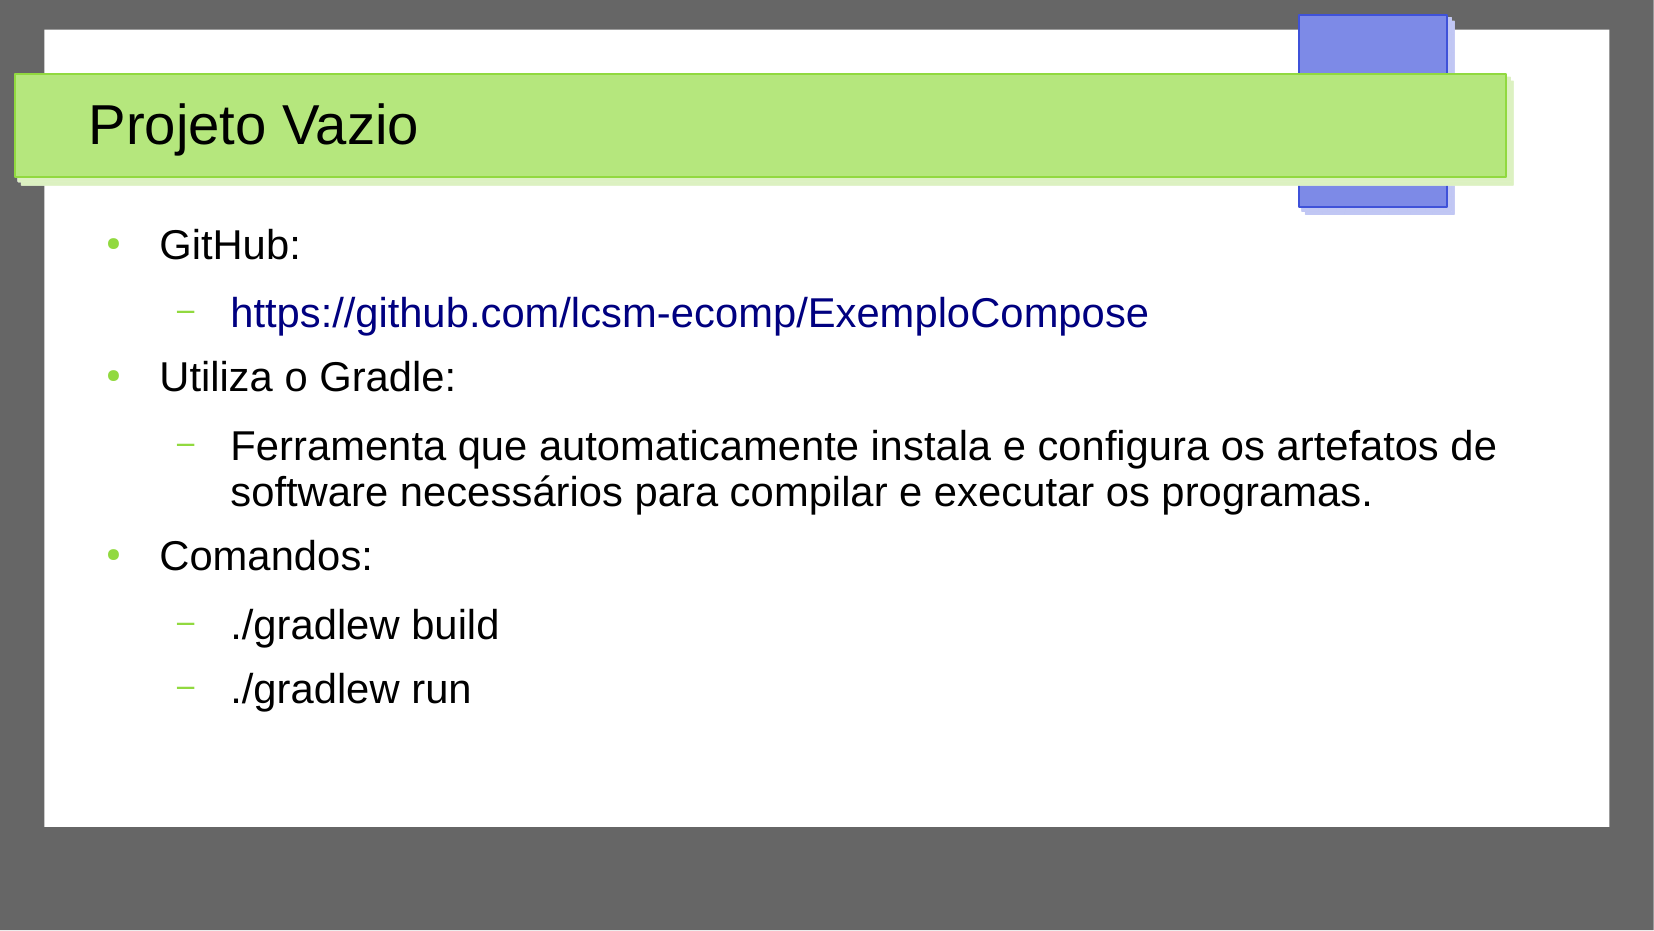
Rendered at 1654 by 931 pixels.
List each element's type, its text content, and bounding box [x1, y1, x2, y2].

list GitHub: https://github.com/lcsm-ecomp/ExemploCompose Utiliza o Gradle: Ferramenta que automaticamente instala e configura os artefatos de software necessários para compilar e executar os programas. Comandos: ./gradlew build ./gradlew run [88, 221, 1565, 813]
title Projeto Vazio [88, 73, 1506, 178]
